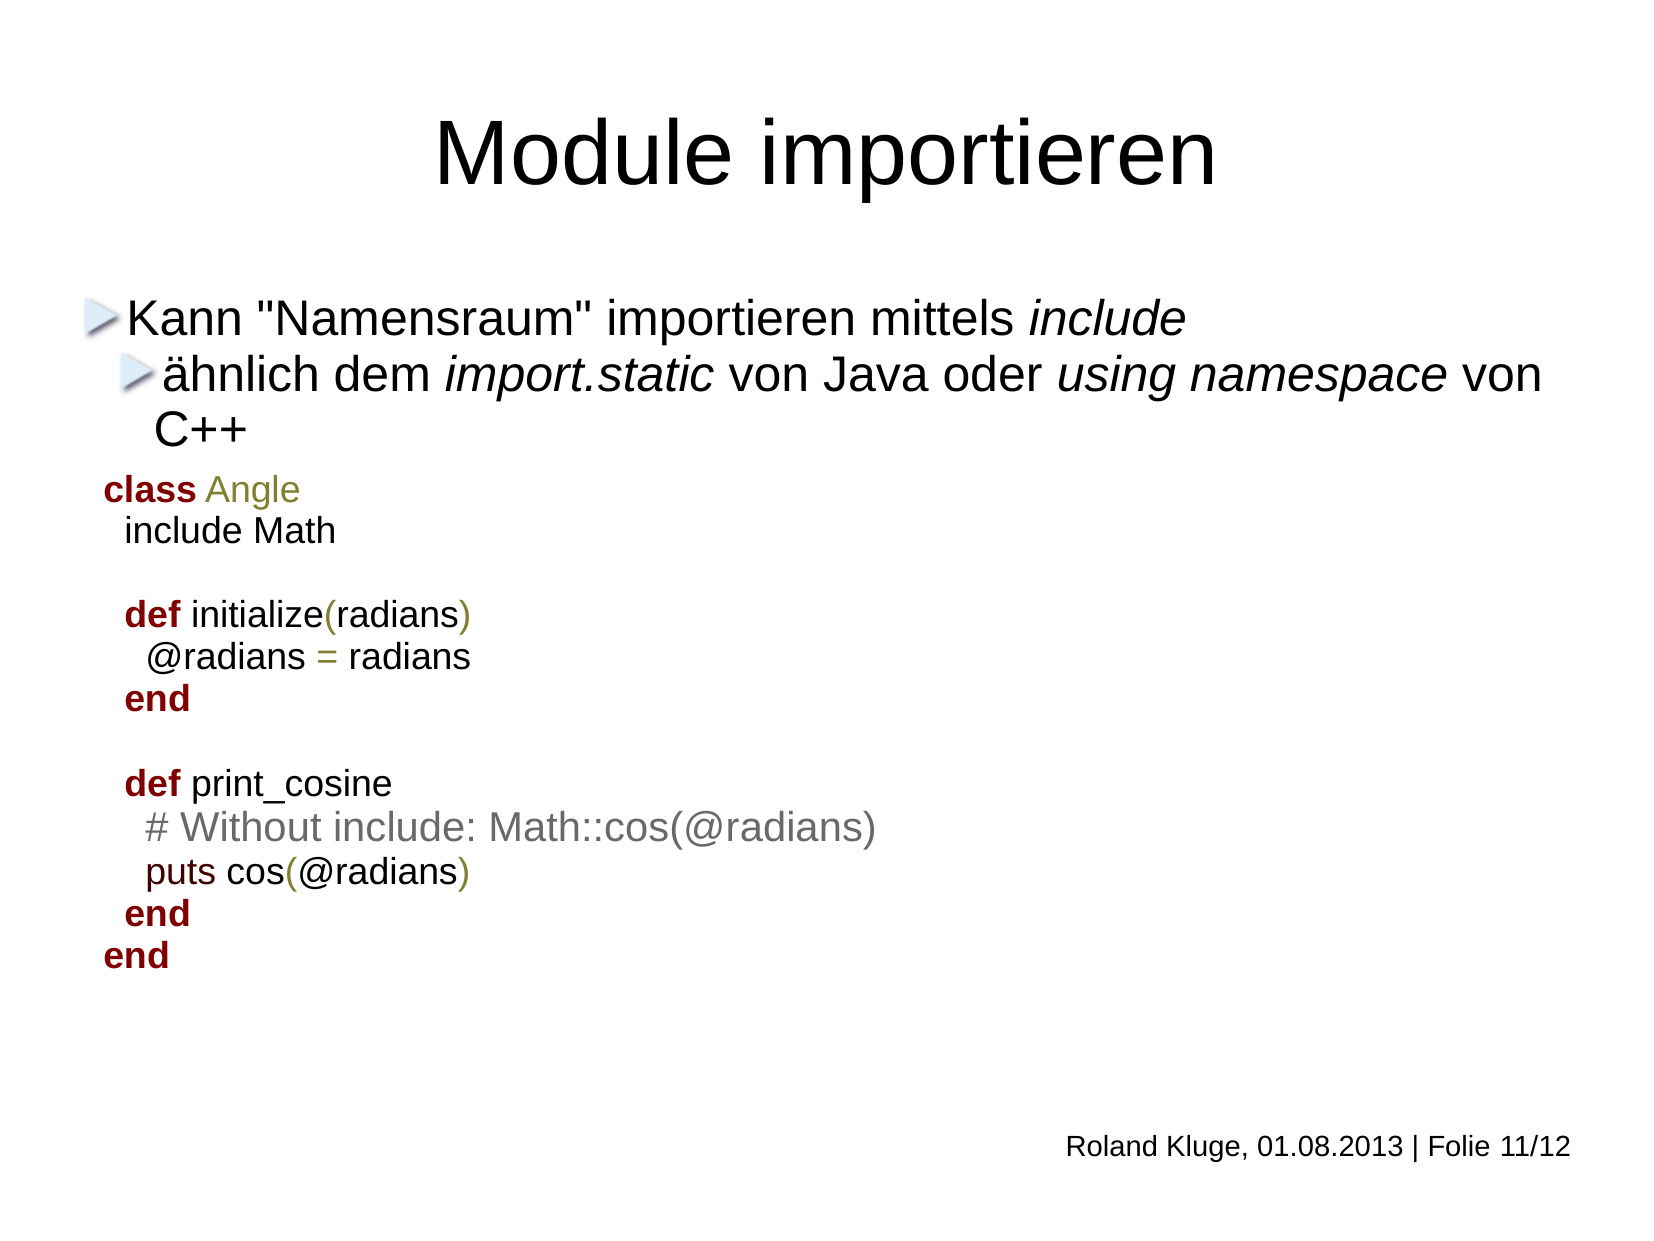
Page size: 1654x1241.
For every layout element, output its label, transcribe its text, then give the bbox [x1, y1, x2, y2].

text_box class Angle include Math def initialize(radians) @radians = radians end def print_cosine # Without include: Math::cos(@radians) puts cos(@radians) end end [88, 460, 1182, 1026]
title Module importieren [82, 49, 1571, 257]
text_box Kann "Namensraum" importieren mittels include ähnlich dem import.static von Java oder using namespace von C++ [82, 290, 1571, 1010]
